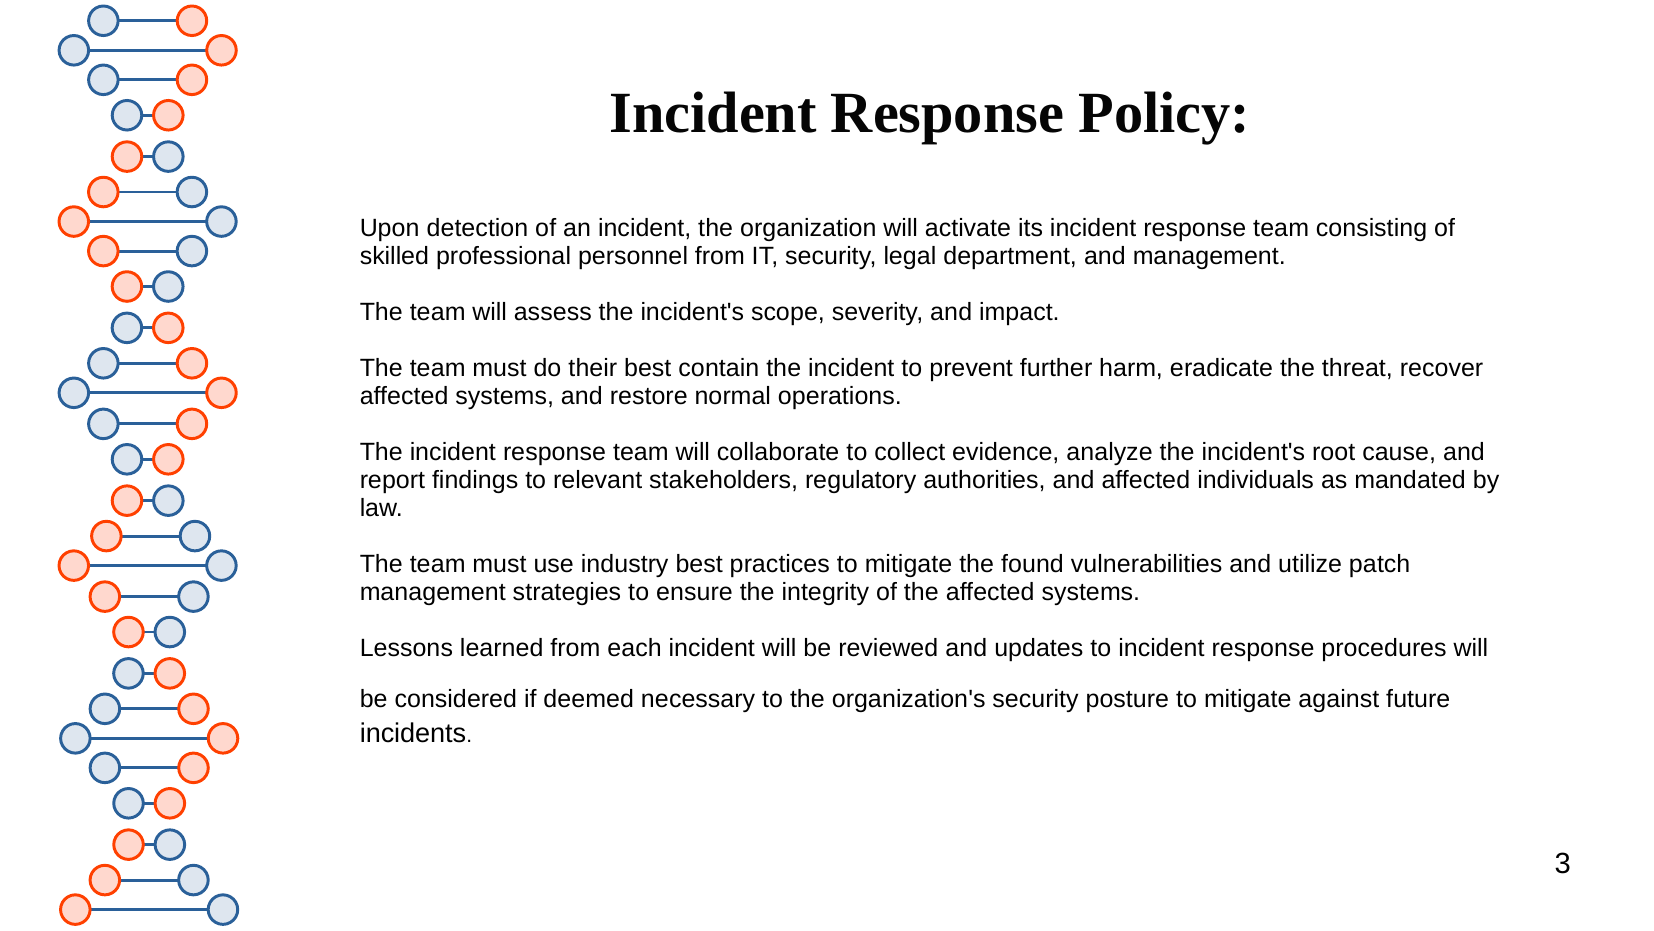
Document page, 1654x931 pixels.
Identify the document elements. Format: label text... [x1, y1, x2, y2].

title Incident Response Policy: [265, 35, 1595, 189]
text_box Upon detection of an incident, the organization will activate its incident response team consisting of skilled professional personnel from IT, security, legal department, and management. The team will assess the incident's scope, severity, and impact. The team must do their best contain the incident to prevent further harm, eradicate the threat, recover affected systems, and restore normal operations. The incident response team will collaborate to collect evidence, analyze the incident's root cause, and report findings to relevant stakeholders, regulatory authorities, and affected individuals as mandated by law. The team must use industry best practices to mitigate the found vulnerabilities and utilize patch management strategies to ensure the integrity of the affected systems. Lessons learned from each incident will be reviewed and updates to incident response procedures will be considered if deemed necessary to the organization's security posture to mitigate against future incidents. [345, 206, 1538, 824]
